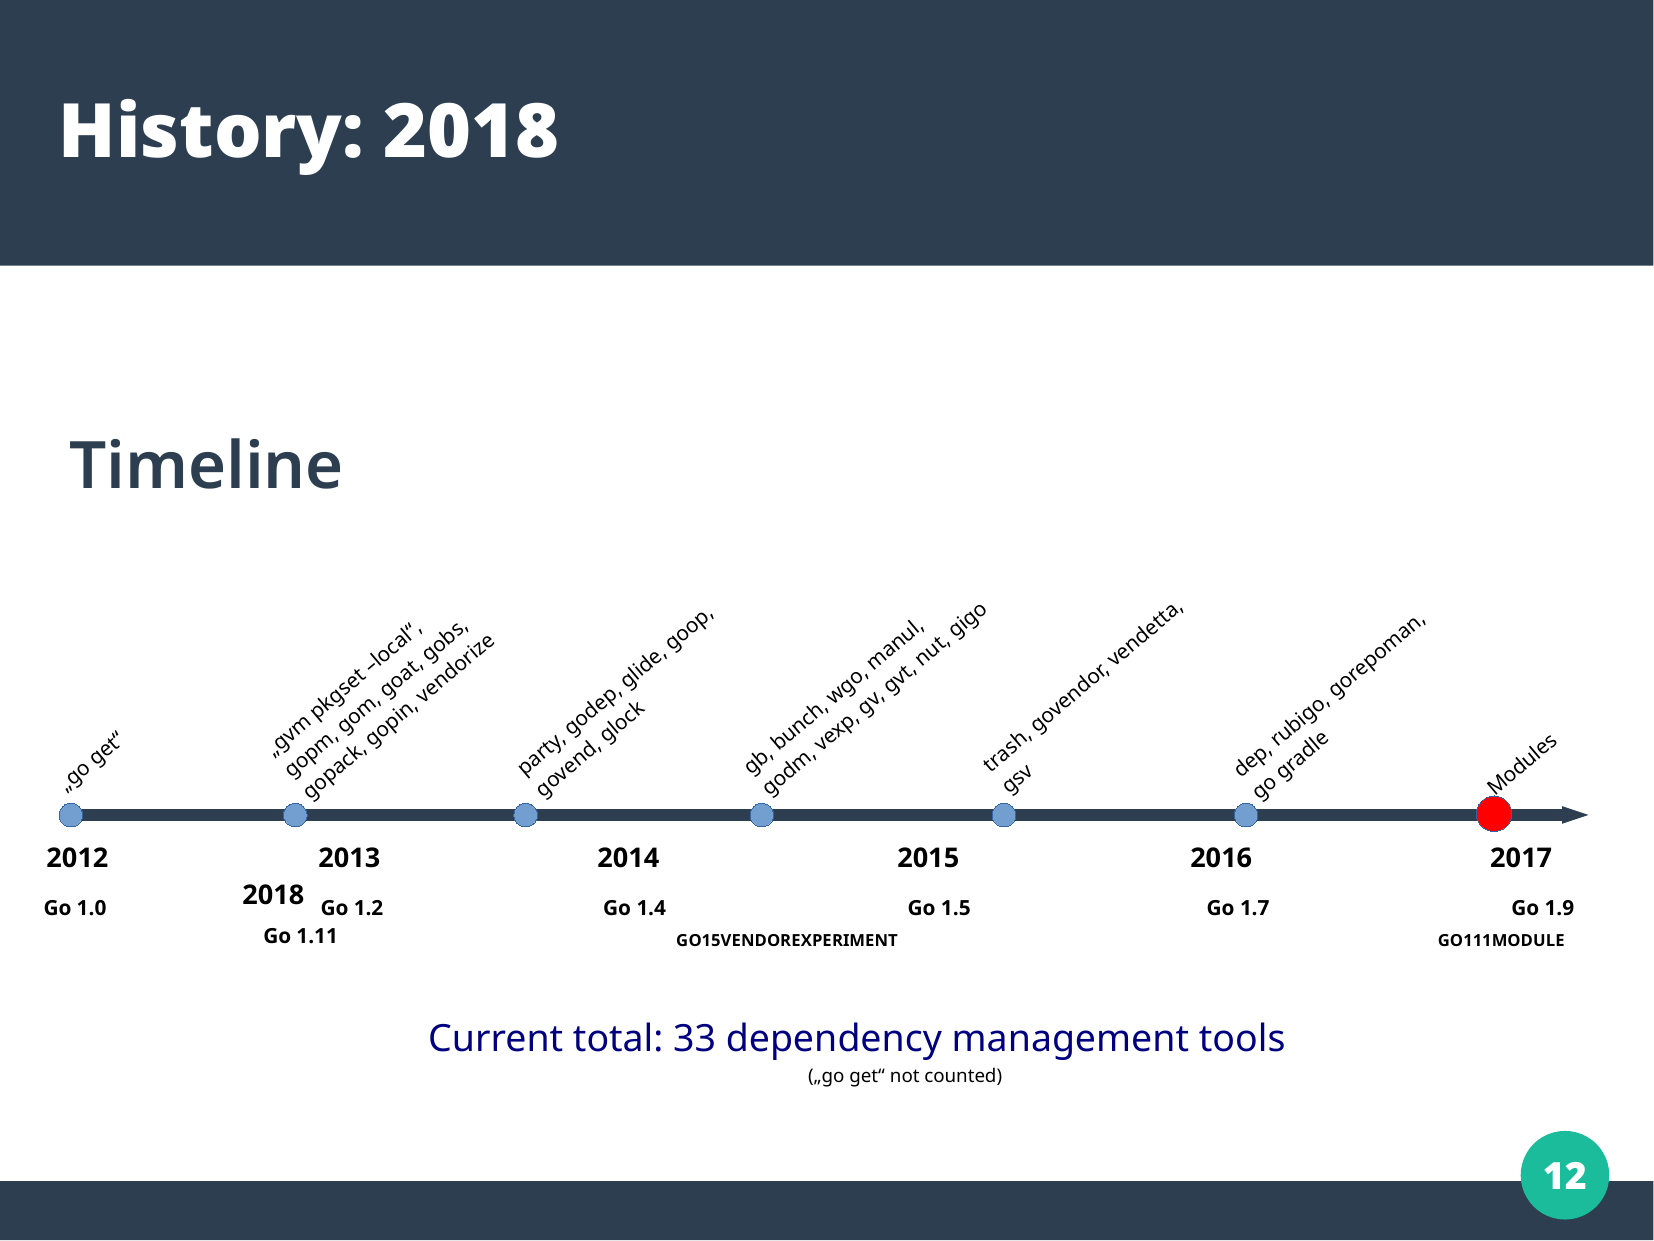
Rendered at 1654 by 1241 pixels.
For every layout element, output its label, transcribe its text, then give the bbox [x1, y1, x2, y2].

text_box gb, bunch, wgo, manul, godm, vexp, gv, gvt, nut, gigo [720, 580, 979, 814]
list Timeline [0, 301, 615, 508]
text_box [1234, 804, 1258, 827]
text_box party, godep, glide, goop, govend, glock [494, 599, 732, 815]
text_box GO111MODULE [1423, 921, 1566, 958]
text_box [59, 803, 83, 827]
text_box 2012 2013 2014 2015 2016 2017 2018 [17, 831, 1595, 880]
text_box [750, 805, 774, 827]
text_box Current total: 33 dependency management tools („go get“ not counted) [413, 1003, 1312, 1090]
text_box trash, govendor, vendetta, gsv [960, 594, 1199, 812]
text_box [283, 803, 308, 827]
text_box GO15VENDOREXPERIMENT [661, 921, 889, 958]
text_box [513, 803, 538, 827]
text_box „gvm pkgset –local“, gopm, gom, goat, gobs, gopack, gopin, vendorize [242, 584, 491, 816]
text_box dep, rubigo, gorepoman, go gradle [1210, 608, 1440, 818]
text_box [992, 805, 1016, 827]
text_box Modules [1464, 672, 1622, 815]
title History: 2018 [59, 49, 1595, 207]
text_box [1476, 802, 1512, 831]
text_box „go get“ [35, 714, 139, 811]
text_box Go 1.0 Go 1.2 Go 1.4 Go 1.5 Go 1.7 Go 1.9 Go 1.11 [17, 885, 1595, 935]
